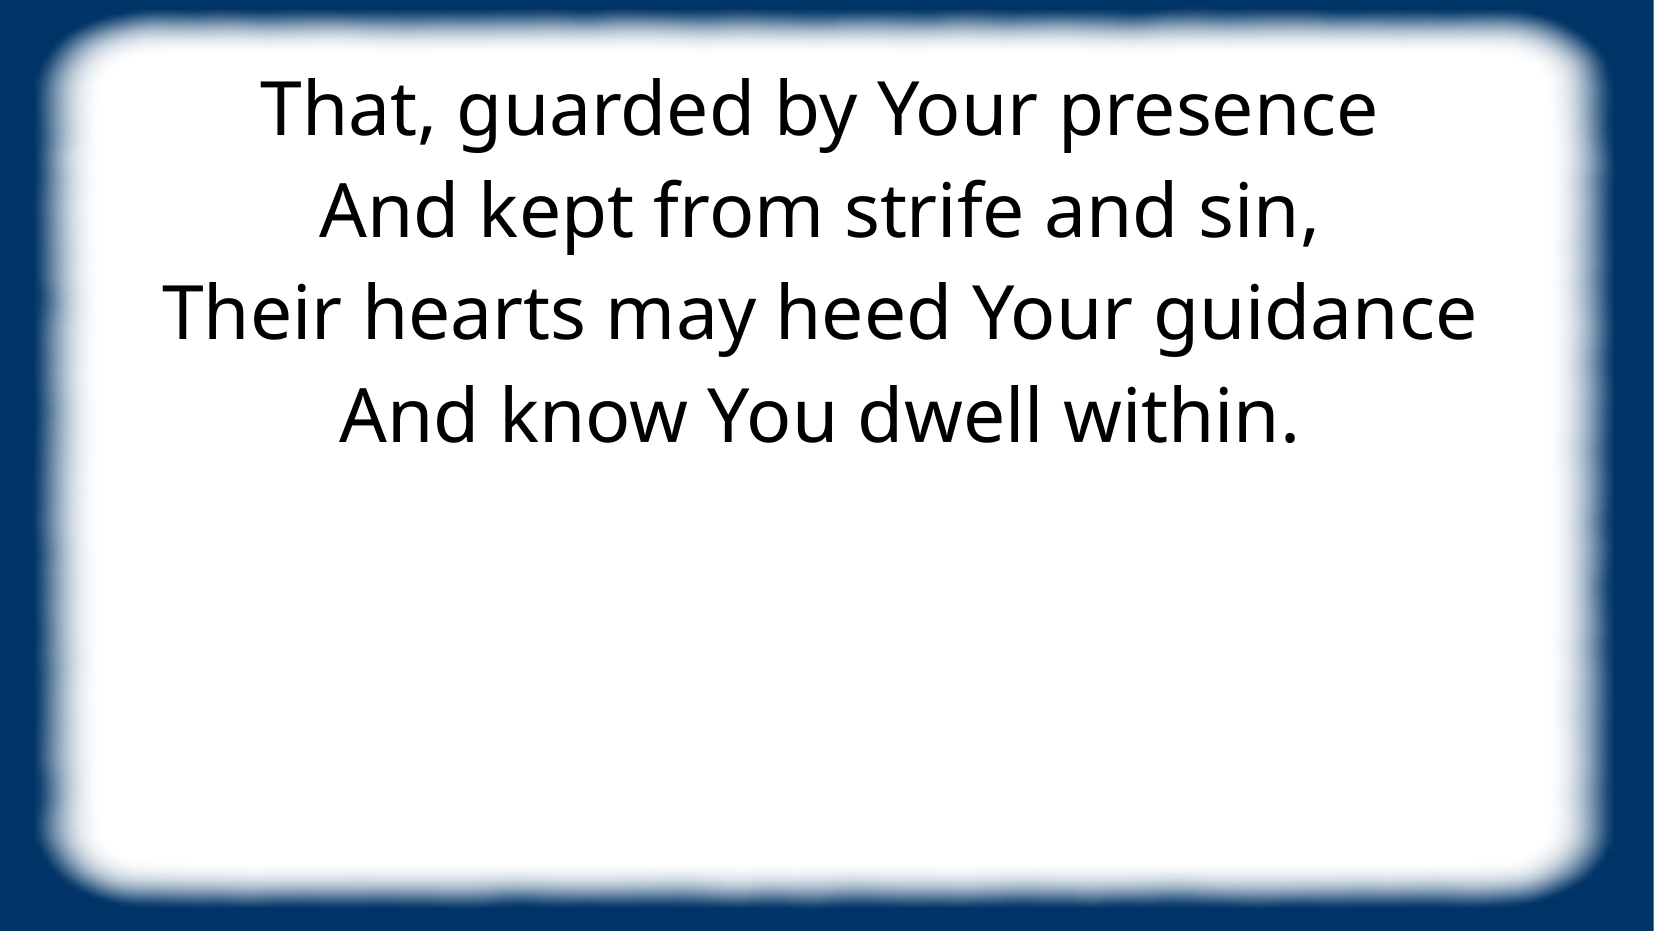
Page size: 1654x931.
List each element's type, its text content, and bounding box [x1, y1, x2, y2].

picture [0, 0, 1654, 931]
text_box That, guarded by Your presence And kept from strife and sin, Their hearts may heed Your guidance And know You dwell within. [99, 47, 1540, 462]
